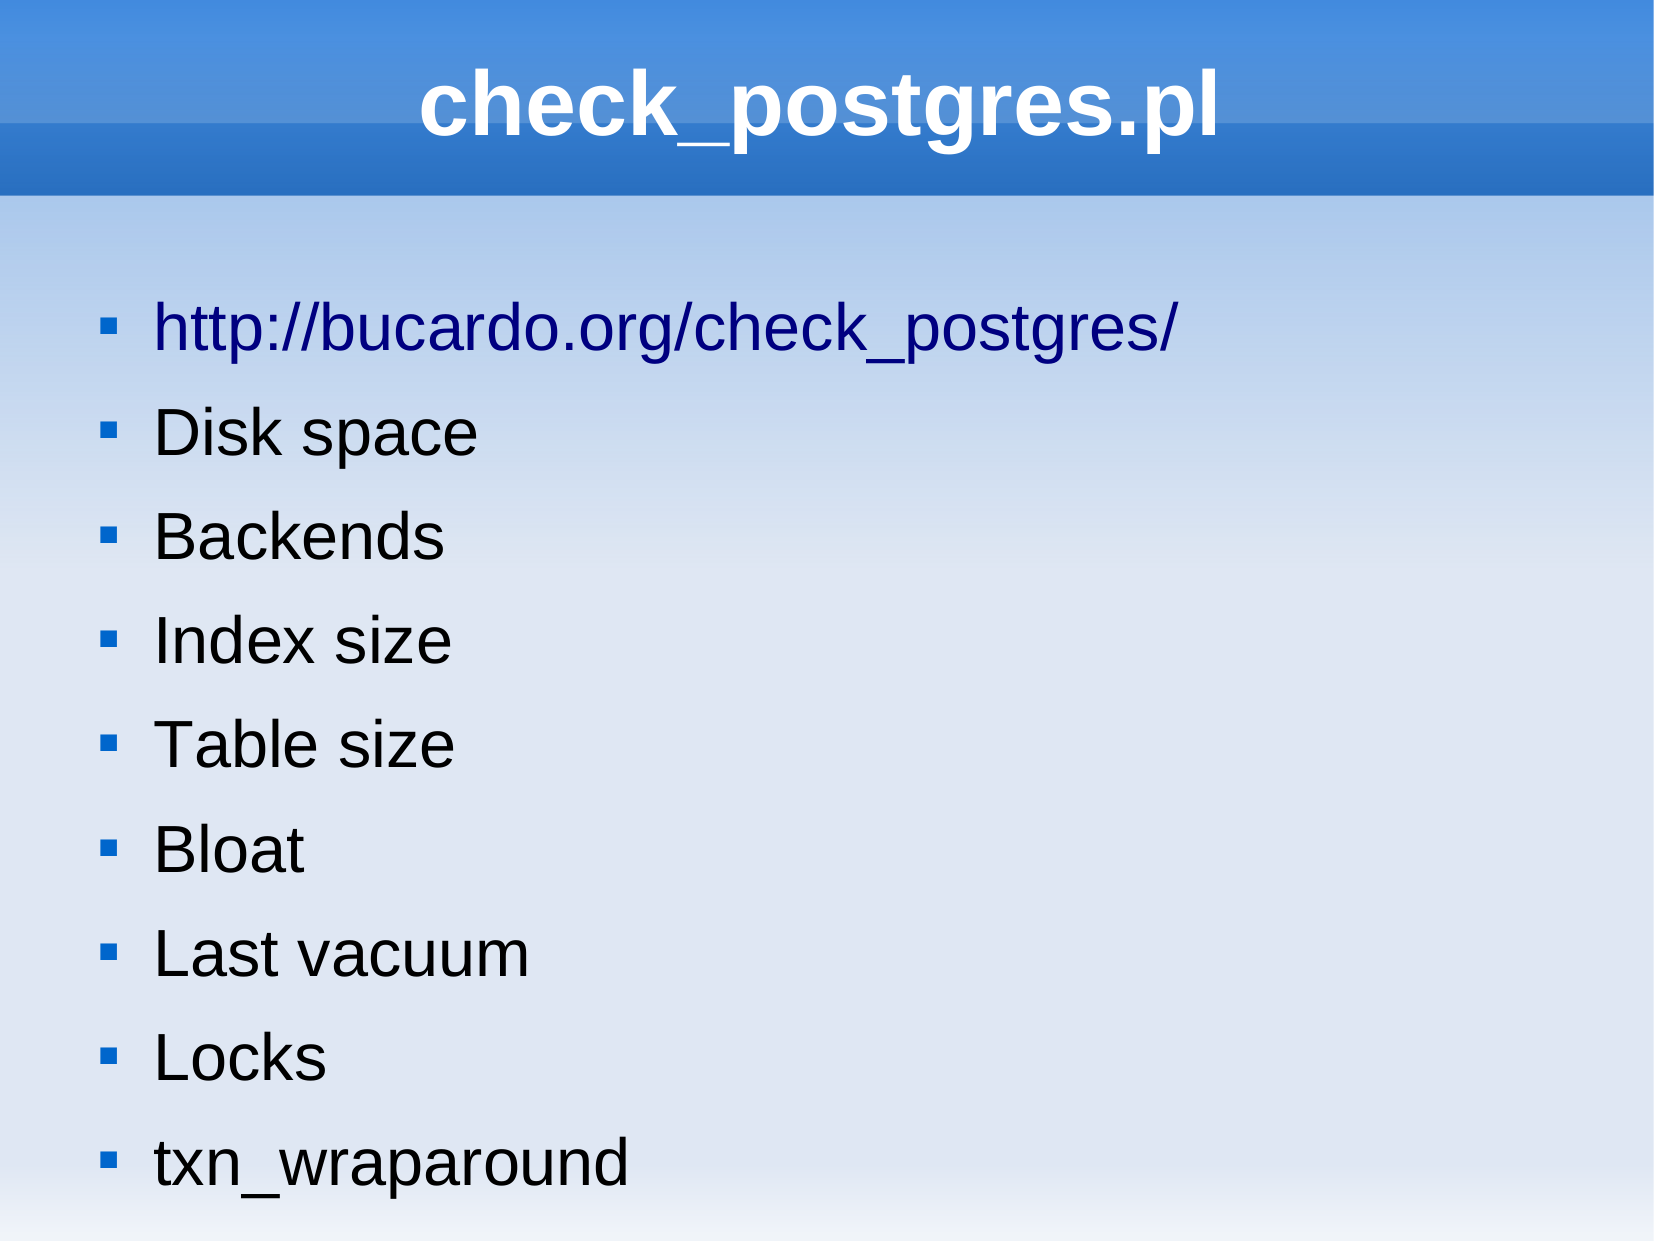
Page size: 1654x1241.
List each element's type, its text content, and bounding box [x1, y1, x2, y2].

picture [0, 0, 1654, 1241]
list http://bucardo.org/check_postgres/ Disk space Backends Index size Table size Bloat Last vacuum Locks txn_wraparound [82, 290, 1571, 1200]
title check_postgres.pl [76, 0, 1565, 208]
